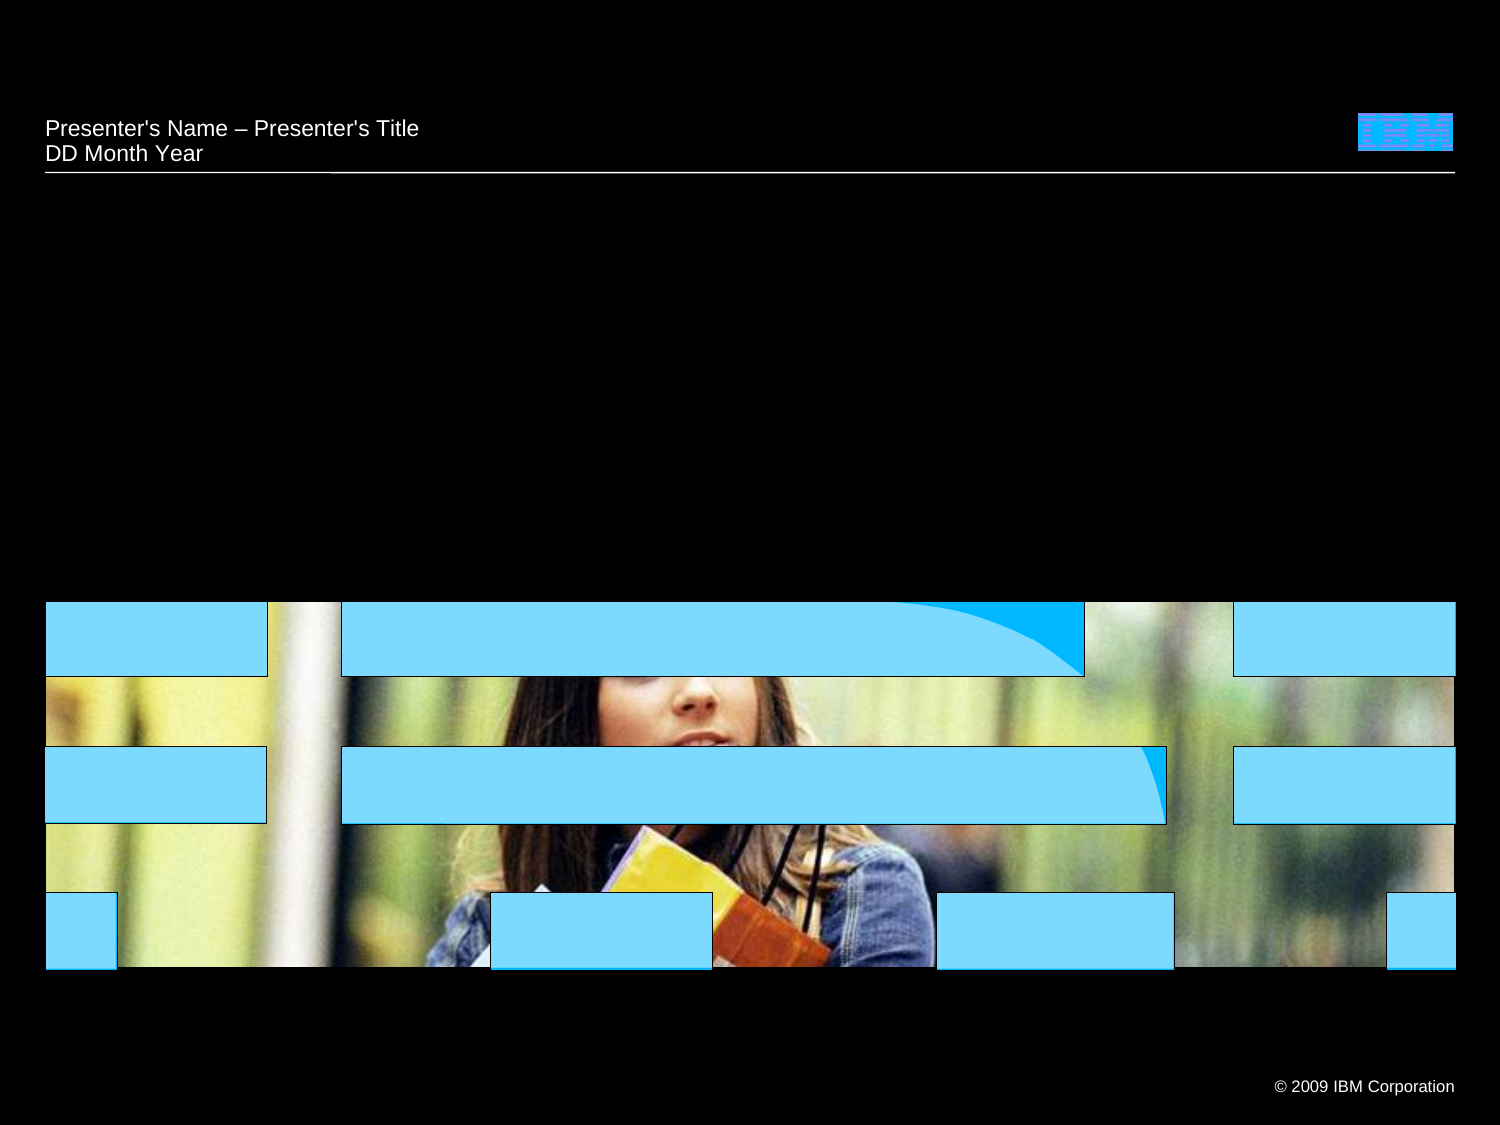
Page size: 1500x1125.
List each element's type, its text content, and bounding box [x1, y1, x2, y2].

picture [46, 602, 267, 676]
picture [937, 893, 1174, 968]
text_box Presenter's Name – Presenter's Title DD Month Year [30, 86, 1306, 175]
picture [1234, 747, 1454, 824]
picture [491, 893, 712, 967]
picture [46, 602, 1454, 967]
picture [342, 602, 1081, 676]
picture [1387, 893, 1456, 967]
picture [45, 747, 266, 823]
picture [1234, 602, 1454, 676]
picture [46, 893, 115, 968]
